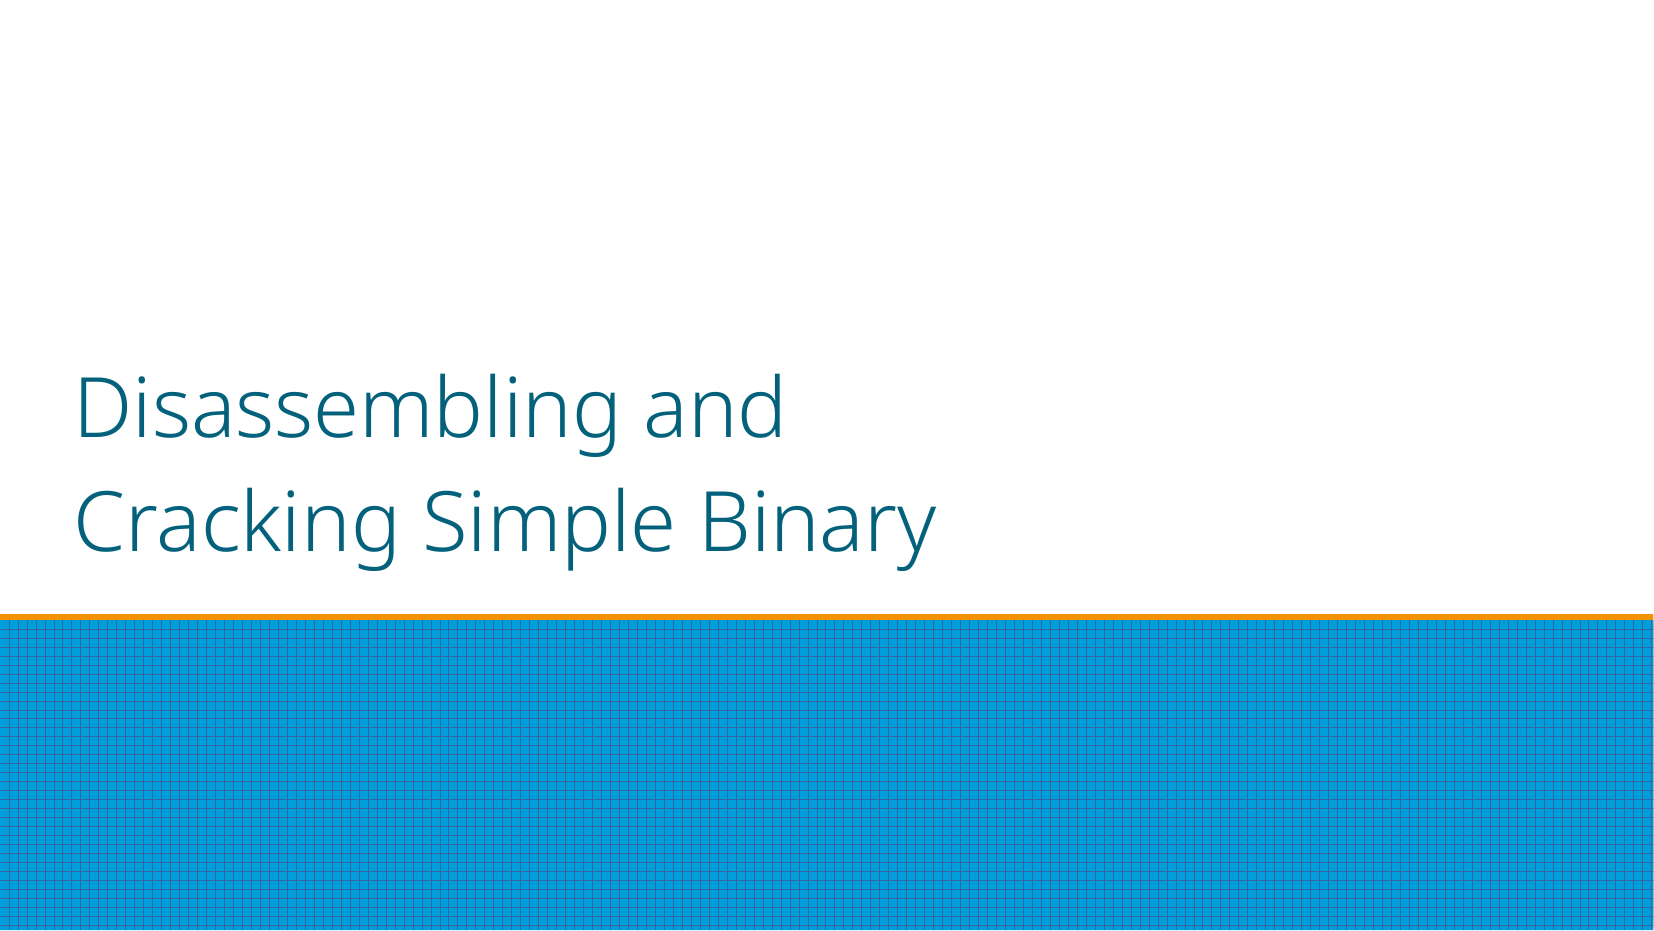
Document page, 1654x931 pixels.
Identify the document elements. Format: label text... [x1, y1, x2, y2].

title Disassembling and Cracking Simple Binary [73, 44, 1551, 576]
